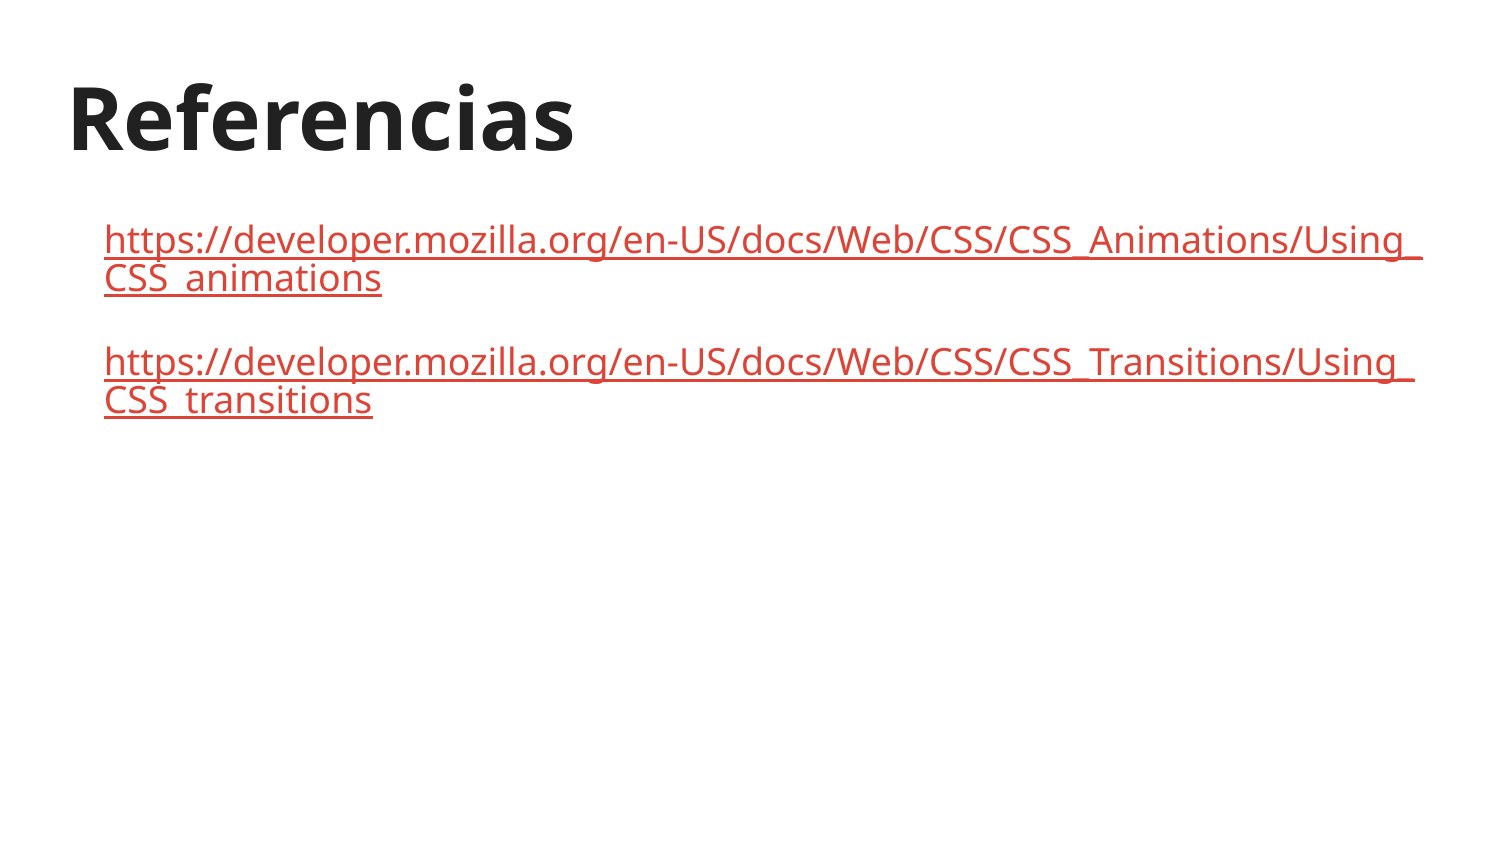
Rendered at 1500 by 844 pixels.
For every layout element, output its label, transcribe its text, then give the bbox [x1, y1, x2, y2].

title Referencias [51, 48, 1449, 180]
list https://developer.mozilla.org/en-US/docs/Web/CSS/CSS_Animations/Using_CSS_animations https://developer.mozilla.org/en-US/docs/Web/CSS/CSS_Transitions/Using_CSS_transitions [51, 201, 1449, 750]
